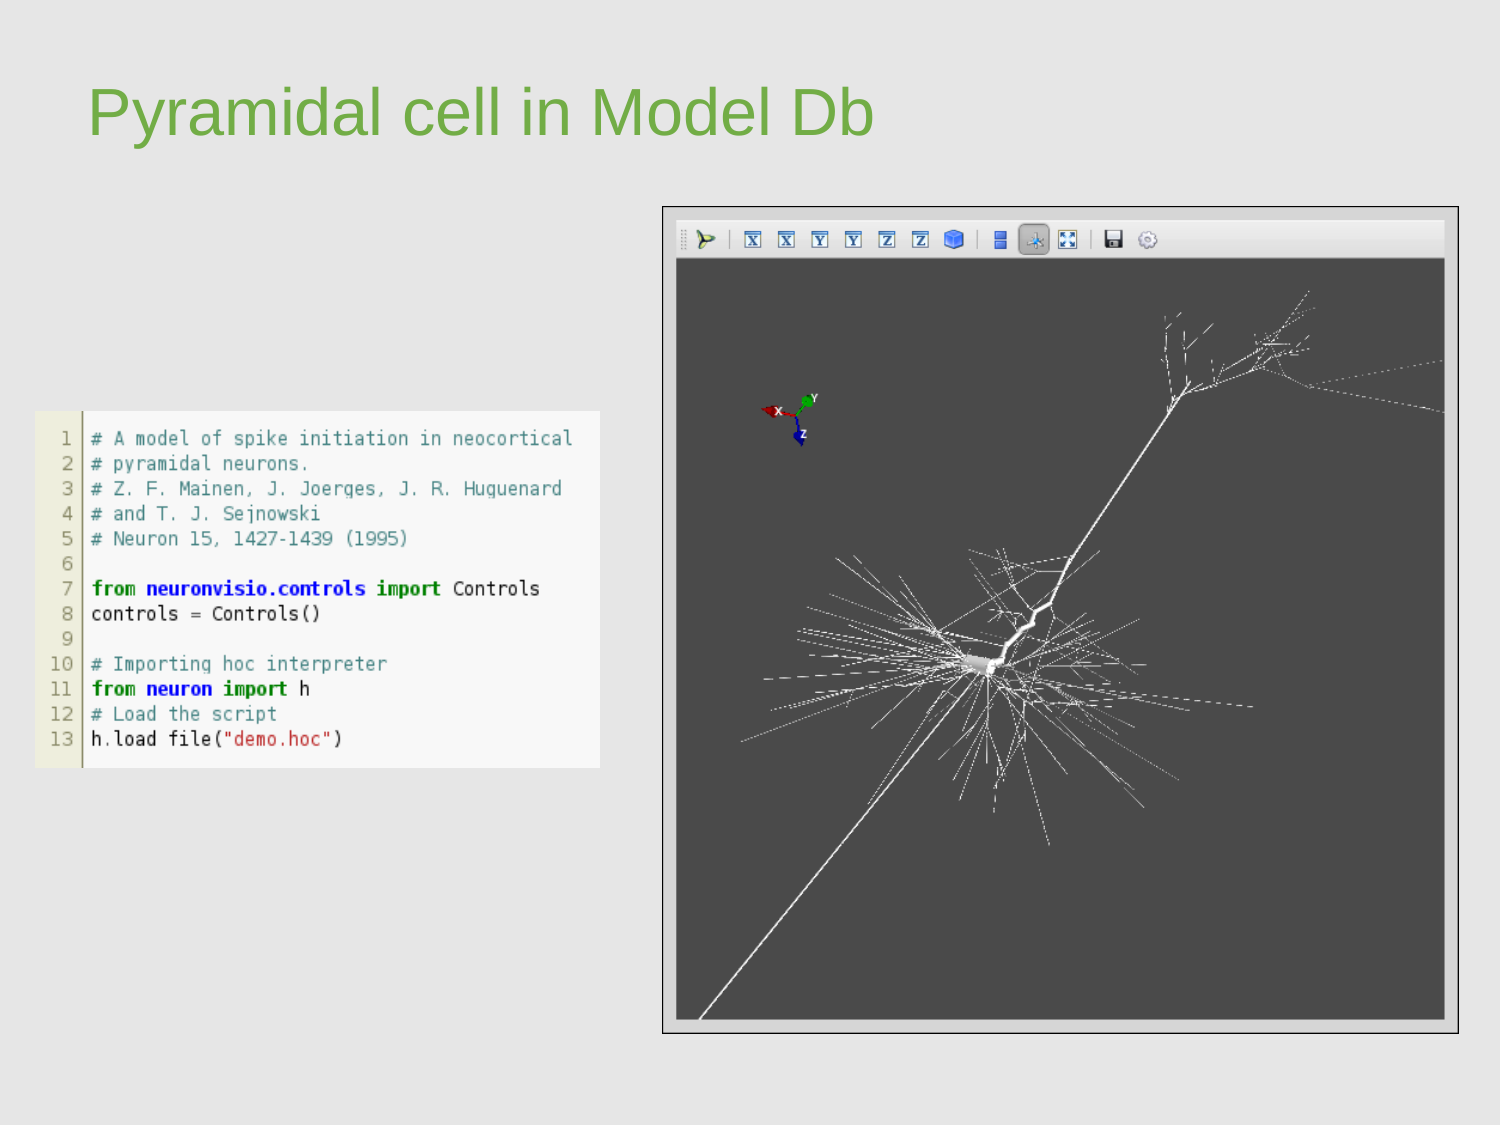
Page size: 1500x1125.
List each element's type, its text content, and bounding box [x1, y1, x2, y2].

title Pyramidal cell in Model Db [87, 57, 1426, 168]
picture [662, 206, 1459, 1034]
picture [35, 411, 600, 768]
